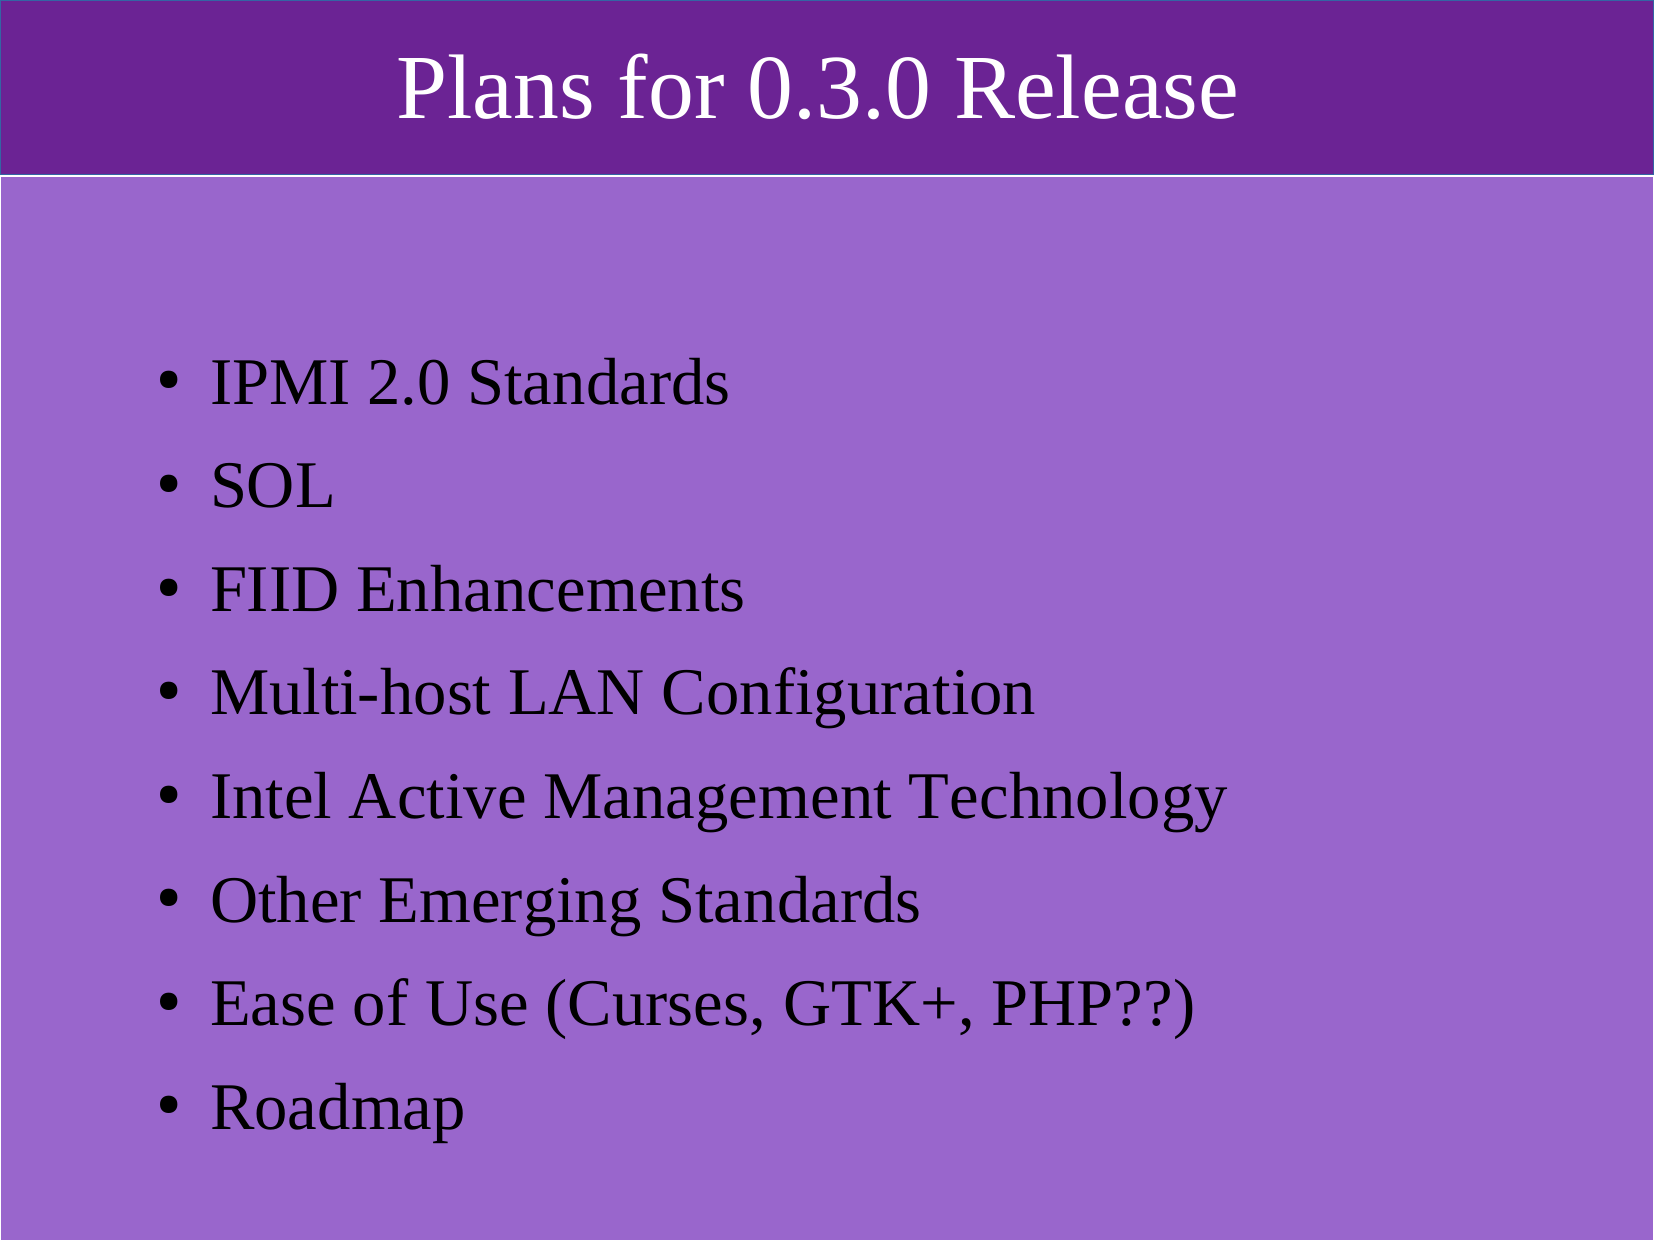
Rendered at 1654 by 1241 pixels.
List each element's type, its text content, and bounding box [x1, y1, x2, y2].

list IPMI 2.0 Standards SOL FIID Enhancements Multi-host LAN Configuration Intel Active Management Technology Other Emerging Standards Ease of Use (Curses, GTK+, PHP??) Roadmap [121, 344, 1534, 1144]
title Plans for 0.3.0 Release [112, 0, 1525, 175]
